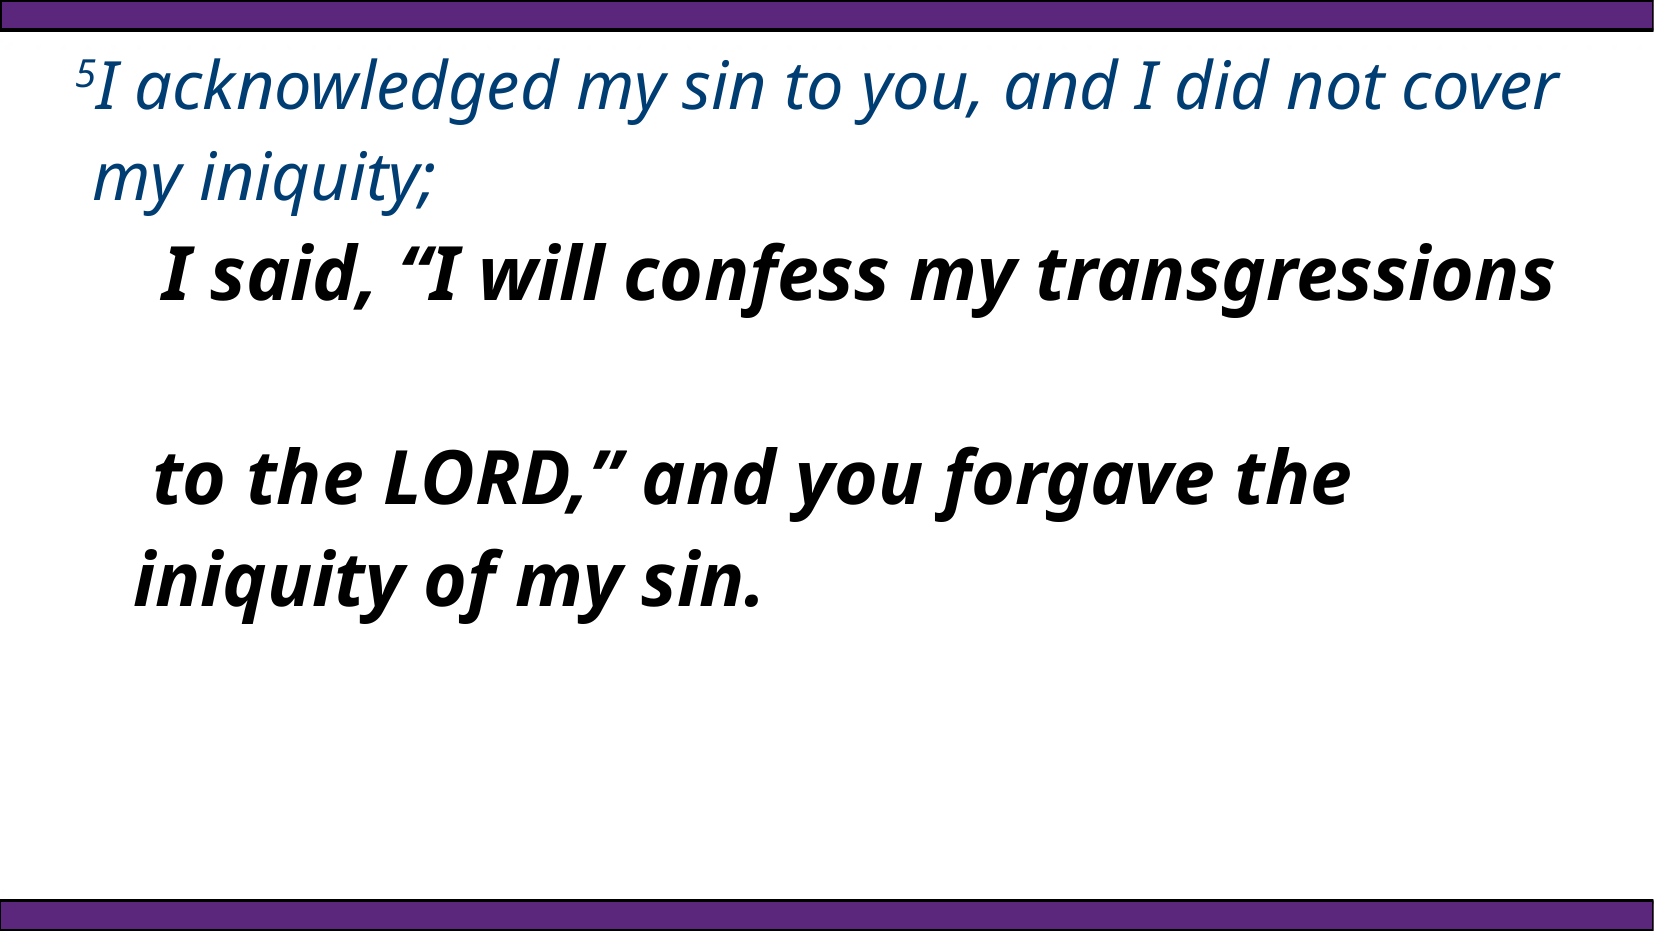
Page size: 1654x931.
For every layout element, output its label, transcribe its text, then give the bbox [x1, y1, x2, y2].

picture [0, 31, 1654, 900]
text_box 5I acknowledged my sin to you, and I did not cover my iniquity; I said, “I will confess my transgressions to the LORD,” and you forgave the iniquity of my sin. [60, 30, 1591, 612]
text_box [0, 900, 1654, 931]
text_box [0, 0, 1654, 31]
